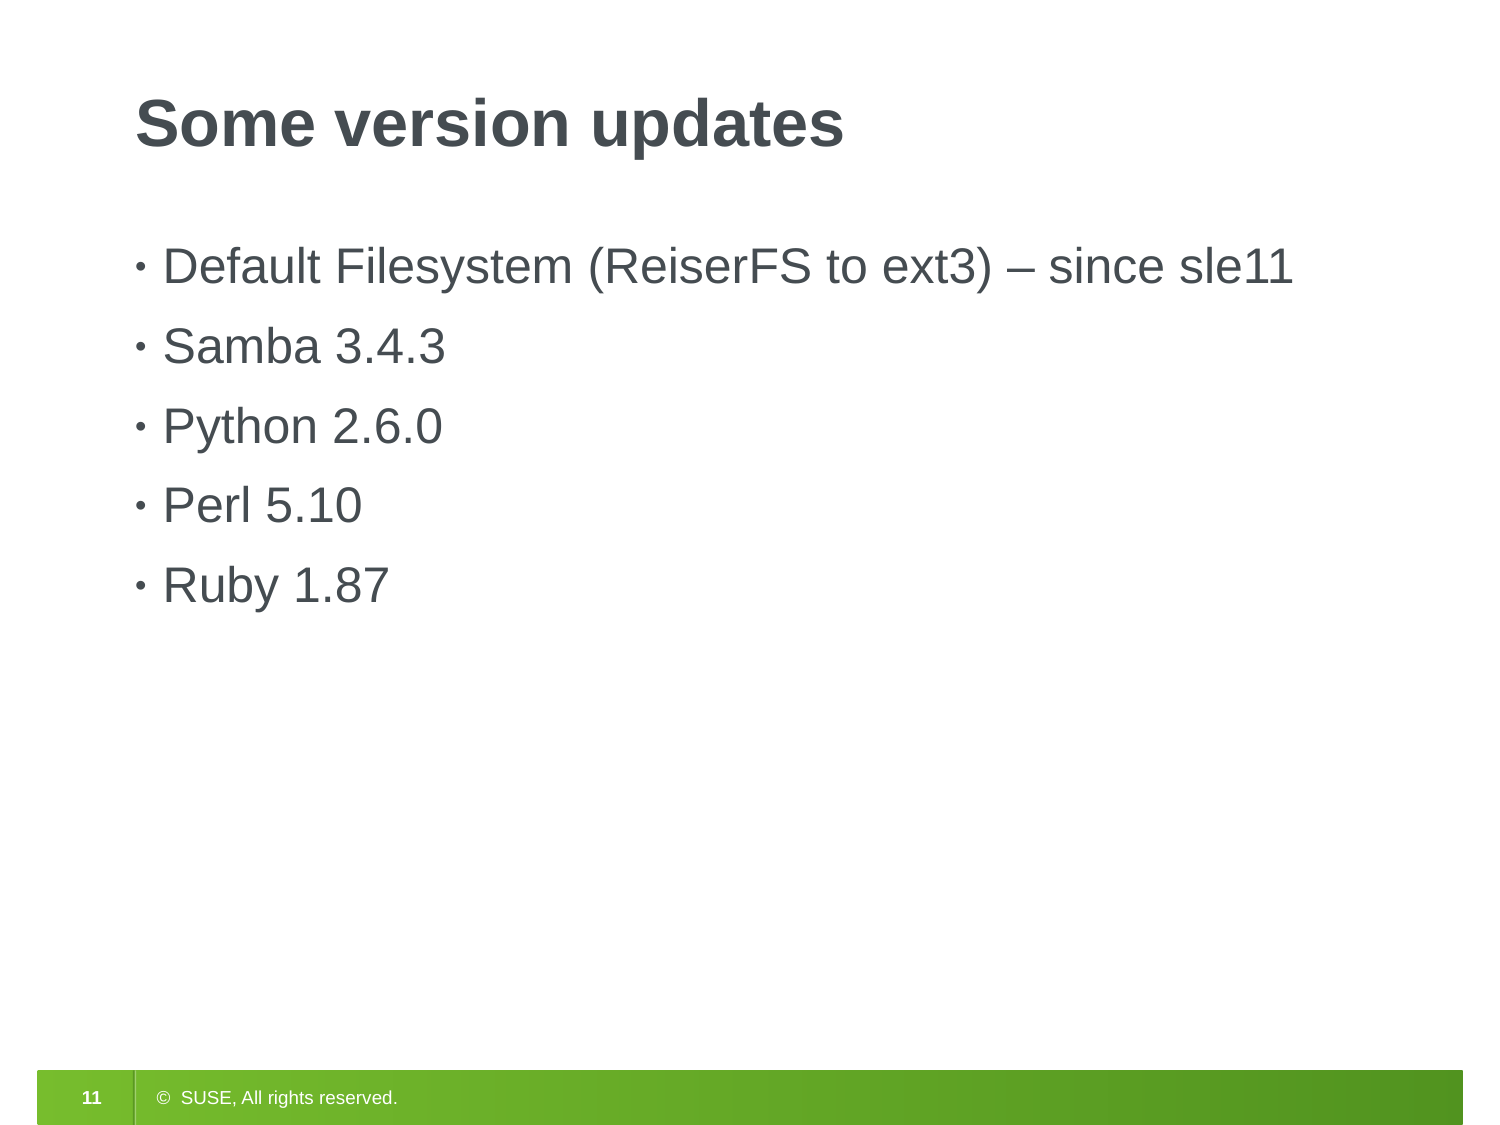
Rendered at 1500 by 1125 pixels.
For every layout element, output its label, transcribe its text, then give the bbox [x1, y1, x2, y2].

title Some version updates [135, 41, 1372, 204]
list Default Filesystem (ReiserFS to ext3) – since sle11 Samba 3.4.3 Python 2.6.0 Perl 5.10 Ruby 1.87 [135, 238, 1372, 982]
